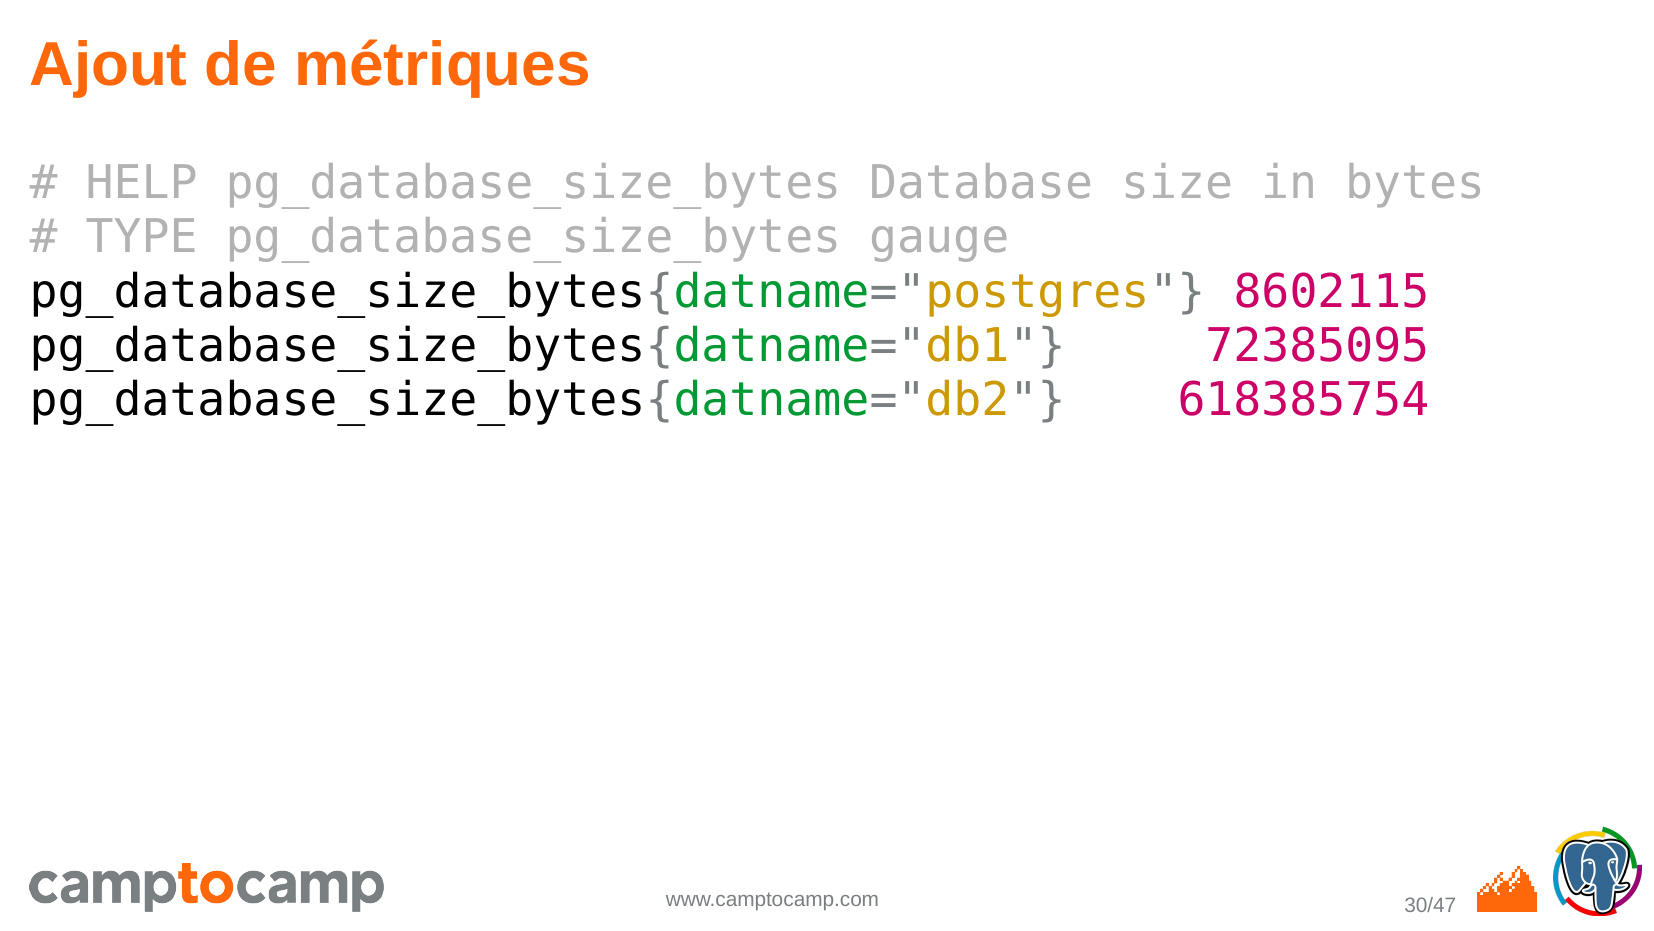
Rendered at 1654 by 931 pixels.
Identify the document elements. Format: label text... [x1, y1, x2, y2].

picture [1477, 866, 1537, 912]
picture [29, 863, 384, 912]
picture [1553, 826, 1642, 916]
title Ajout de métriques [29, 29, 1625, 155]
list # HELP pg_database_size_bytes Database size in bytes # TYPE pg_database_size_bytes gauge pg_database_size_bytes{datname="postgres"} 8602115 pg_database_size_bytes{datname="db1"} 72385095 pg_database_size_bytes{datname="db2"} 618385754 [29, 155, 1625, 427]
